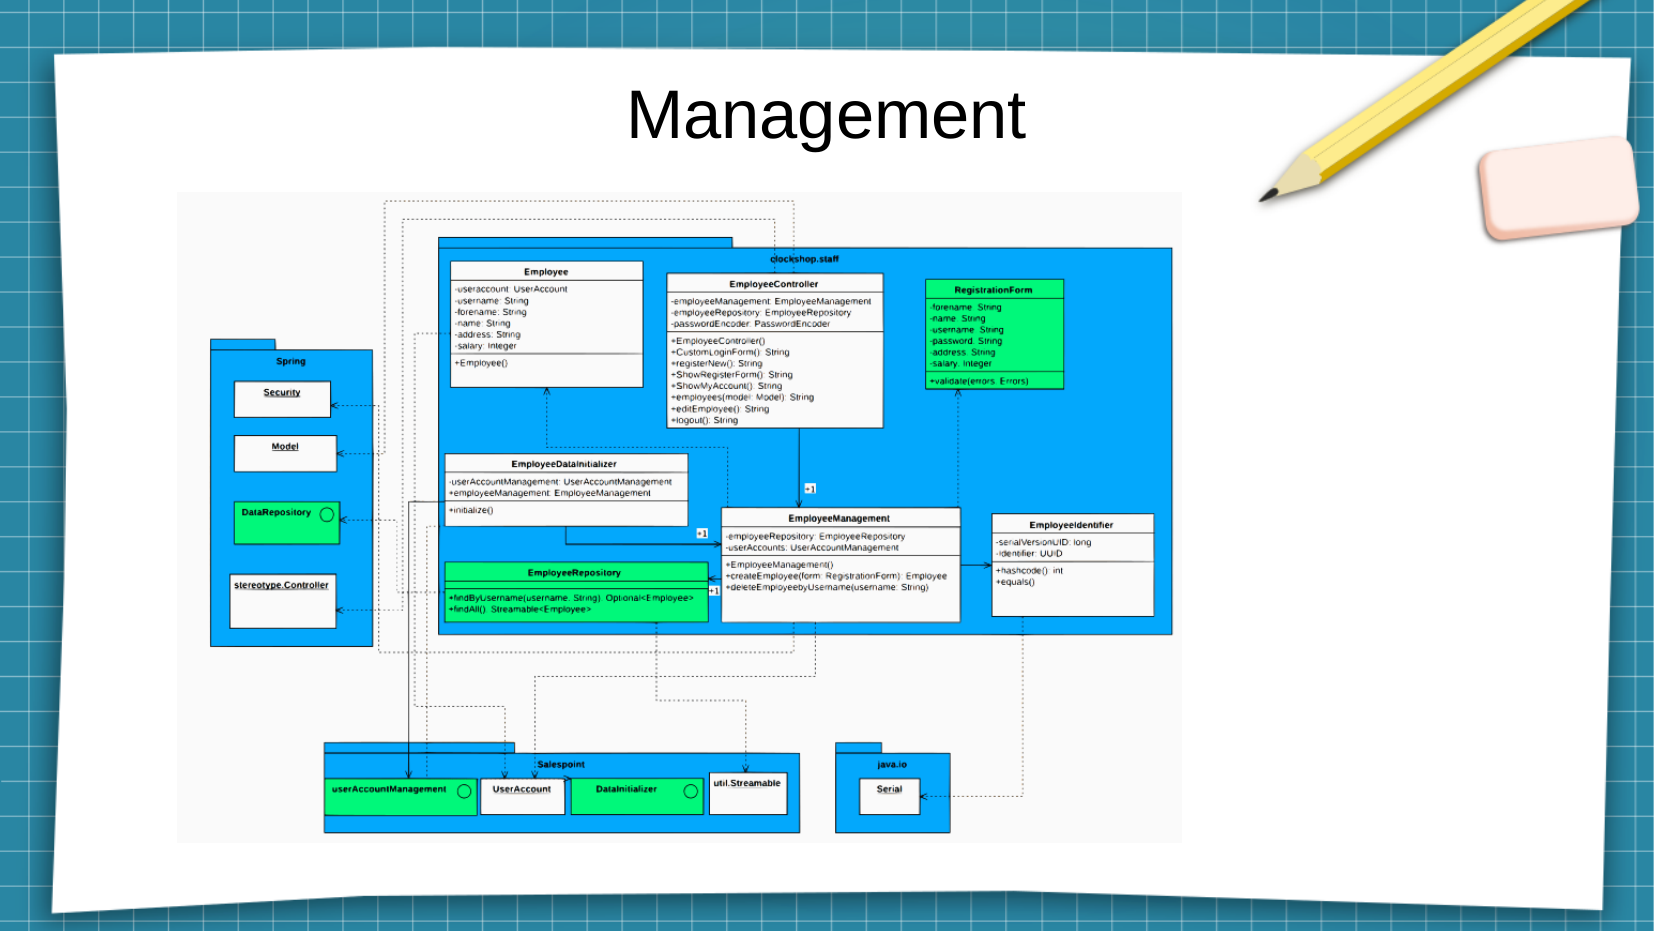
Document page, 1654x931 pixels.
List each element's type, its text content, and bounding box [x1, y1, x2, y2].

title Management [82, 37, 1571, 193]
picture [0, 0, 1654, 931]
